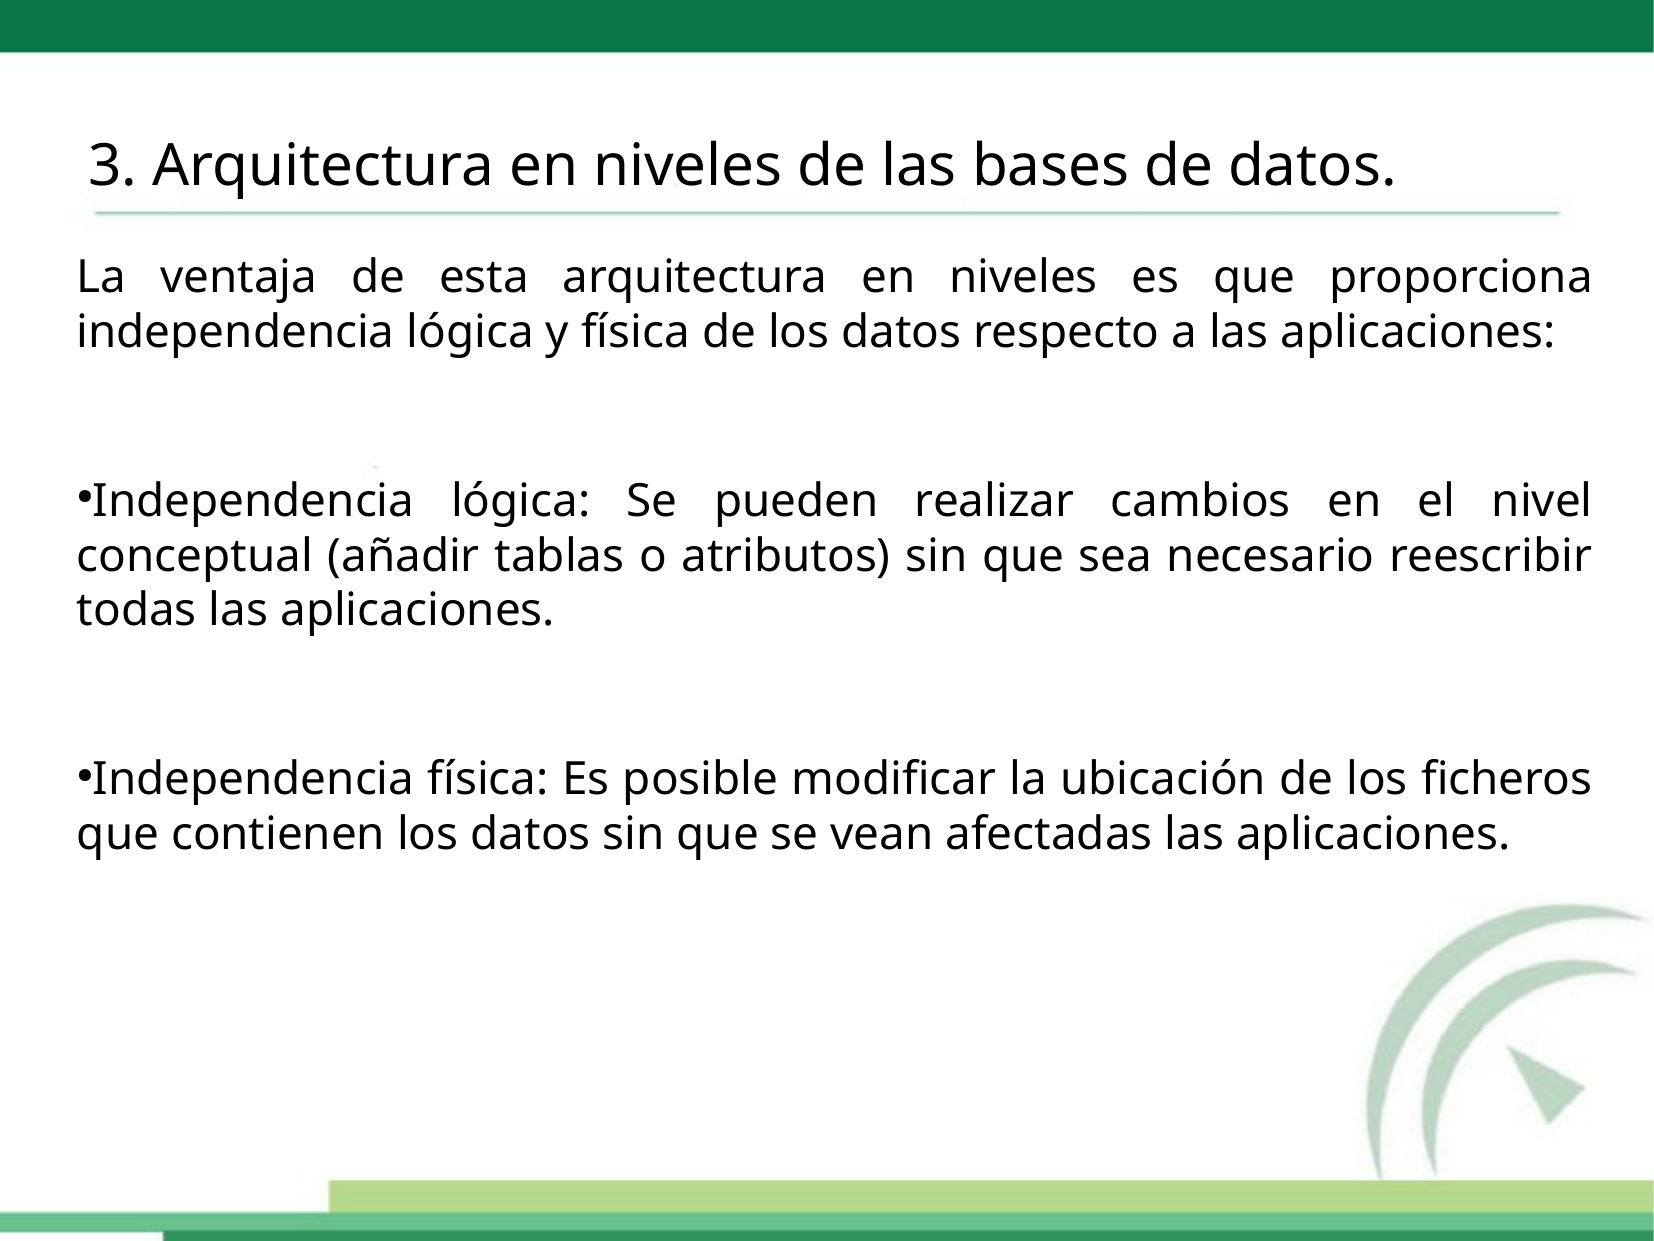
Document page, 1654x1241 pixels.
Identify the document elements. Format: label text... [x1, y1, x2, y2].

list La ventaja de esta arquitectura en niveles es que proporciona independencia lógica y física de los datos respecto a las aplicaciones: Independencia lógica: Se pueden realizar cambios en el nivel conceptual (añadir tablas o atributos) sin que sea necesario reescribir todas las aplicaciones. Independencia física: Es posible modificar la ubicación de los ficheros que contienen los datos sin que se vean afectadas las aplicaciones. [76, 246, 1595, 1087]
title 3. Arquitectura en niveles de las bases de datos. [88, 58, 1577, 246]
